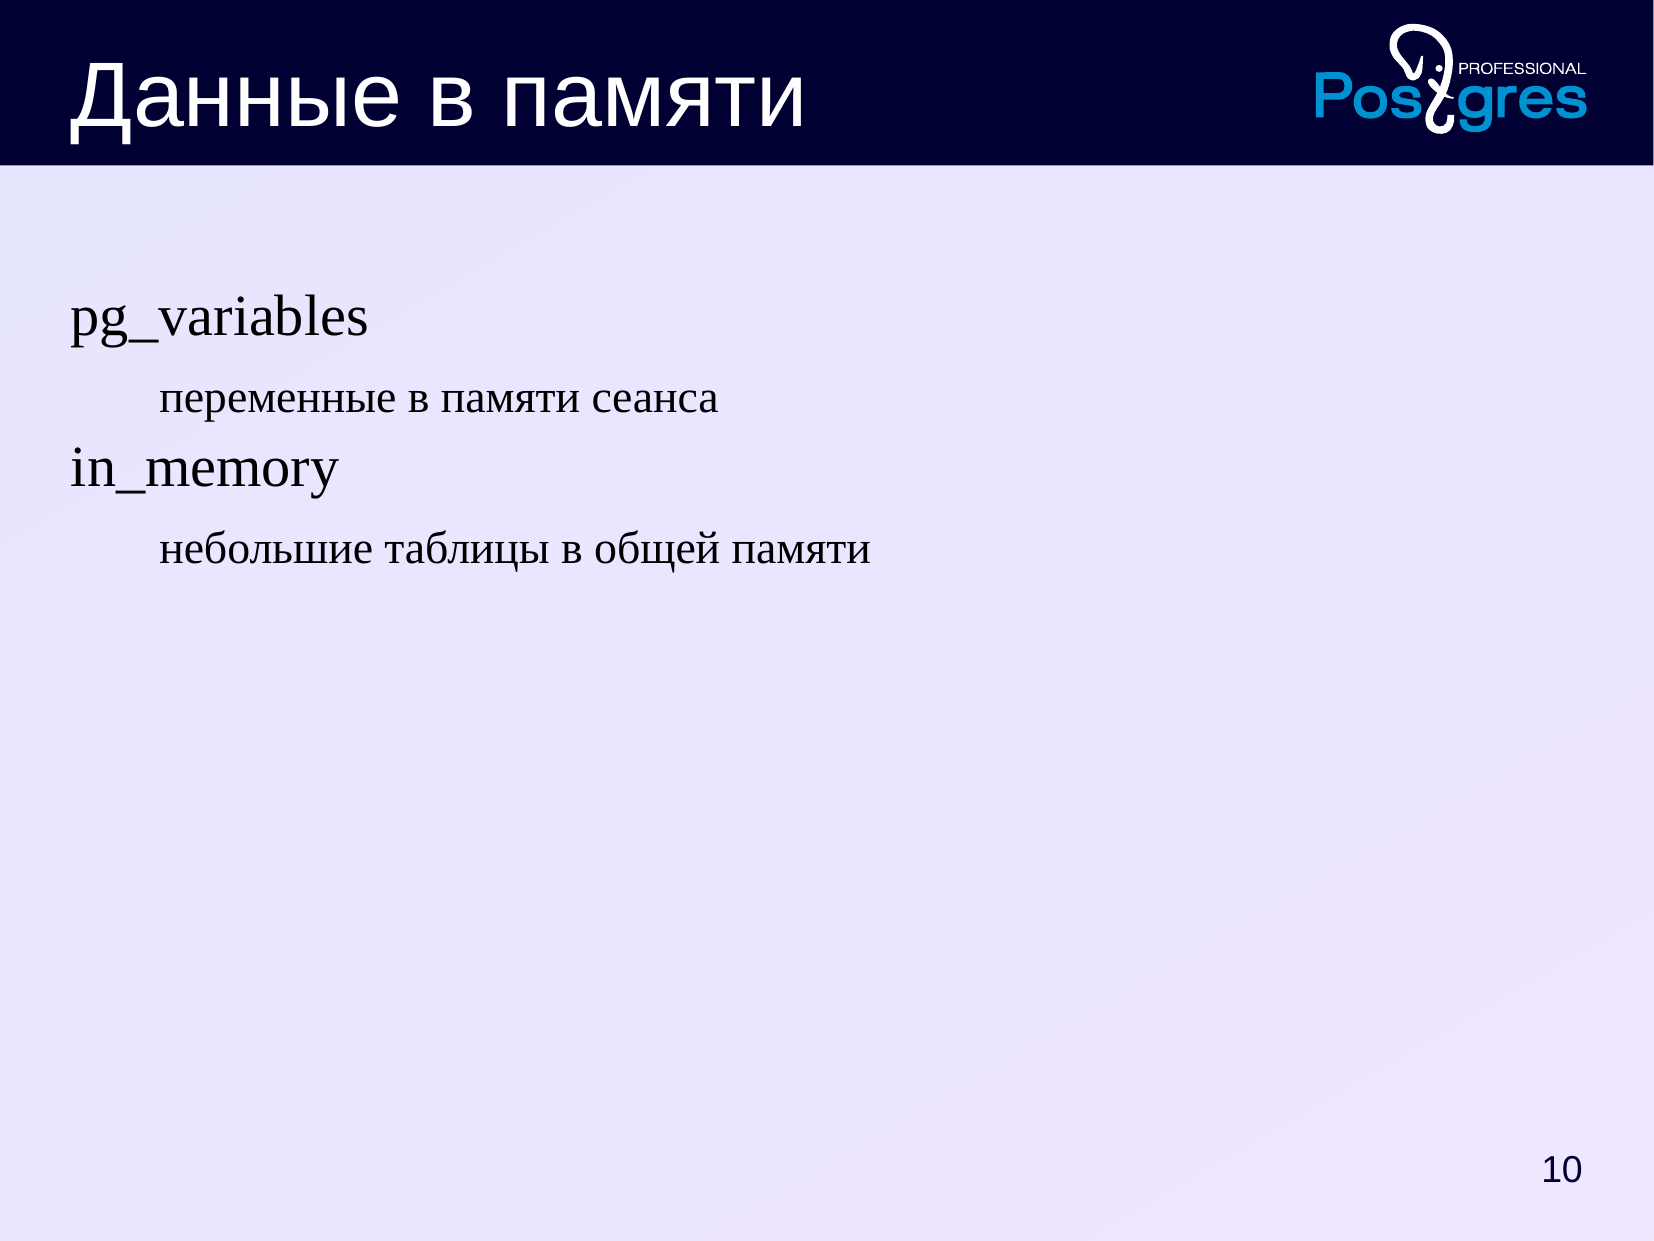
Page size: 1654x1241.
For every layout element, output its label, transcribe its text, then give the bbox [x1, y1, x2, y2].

title Данные в памяти [70, 43, 1241, 147]
list pg_variables переменные в памяти сеанса in_memory небольшие таблицы в общей памяти [70, 283, 1559, 1125]
